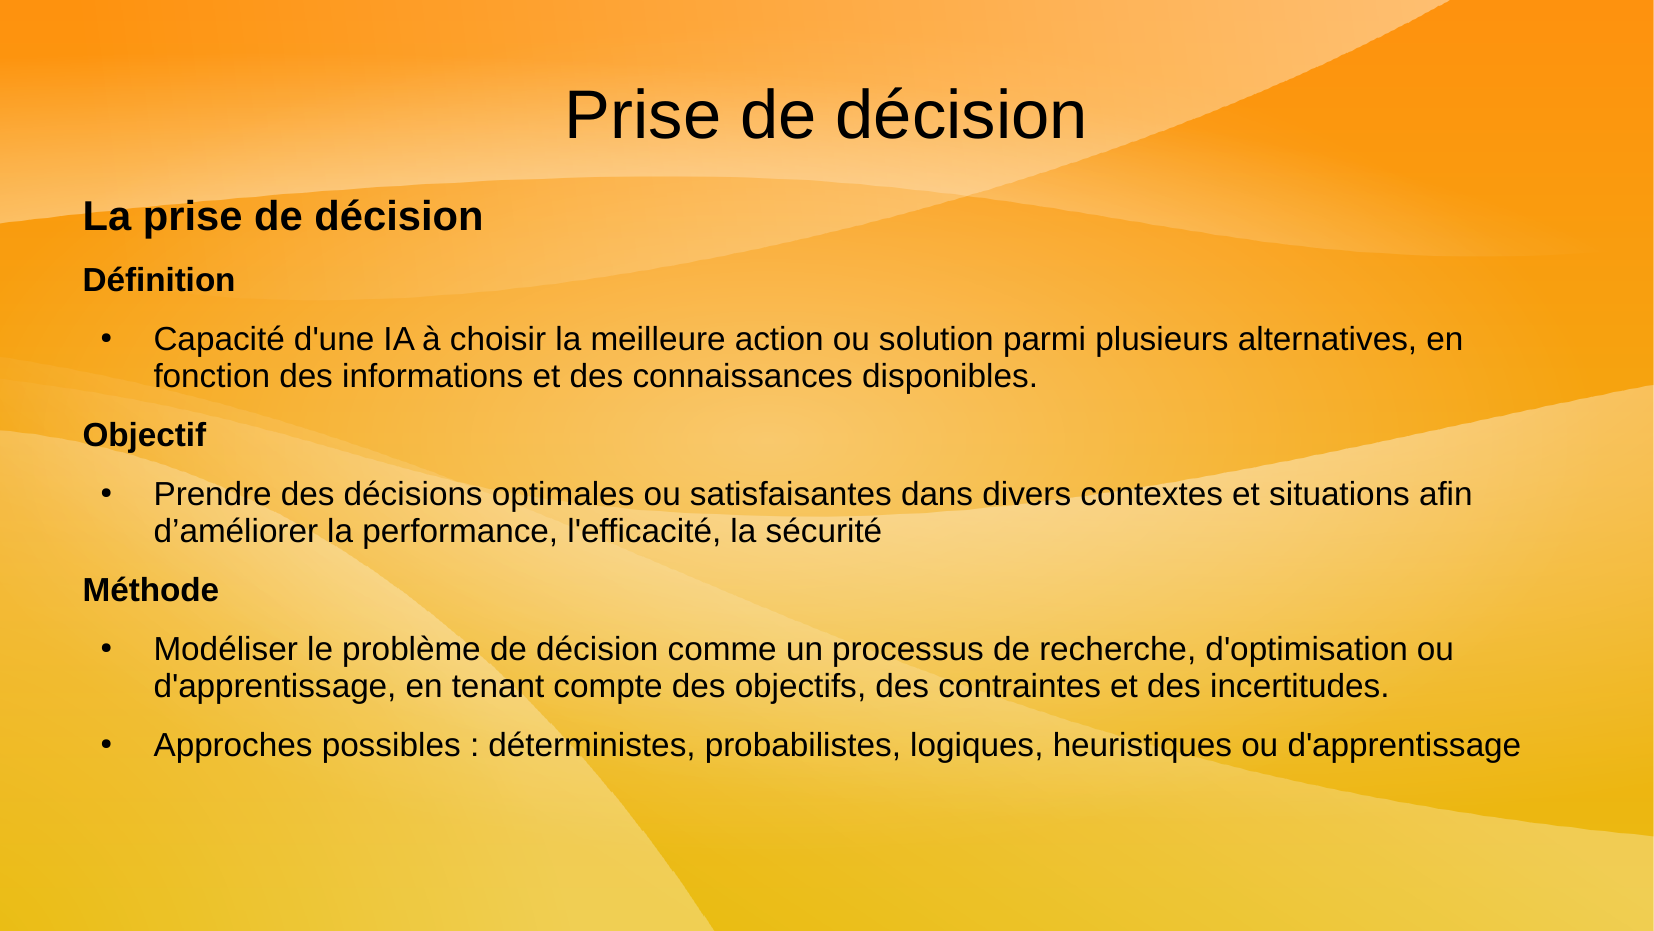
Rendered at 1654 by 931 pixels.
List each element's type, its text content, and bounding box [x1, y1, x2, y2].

title Prise de décision [82, 37, 1571, 192]
list La prise de décision Définition Capacité d'une IA à choisir la meilleure action ou solution parmi plusieurs alternatives, en fonction des informations et des connaissances disponibles. Objectif Prendre des décisions optimales ou satisfaisantes dans divers contextes et situations afin d’améliorer la performance, l'efficacité, la sécurité Méthode Modéliser le problème de décision comme un processus de recherche, d'optimisation ou d'apprentissage, en tenant compte des objectifs, des contraintes et des incertitudes. Approches possibles : déterministes, probabilistes, logiques, heuristiques ou d'apprentissage [82, 192, 1571, 898]
picture [0, 0, 1654, 931]
